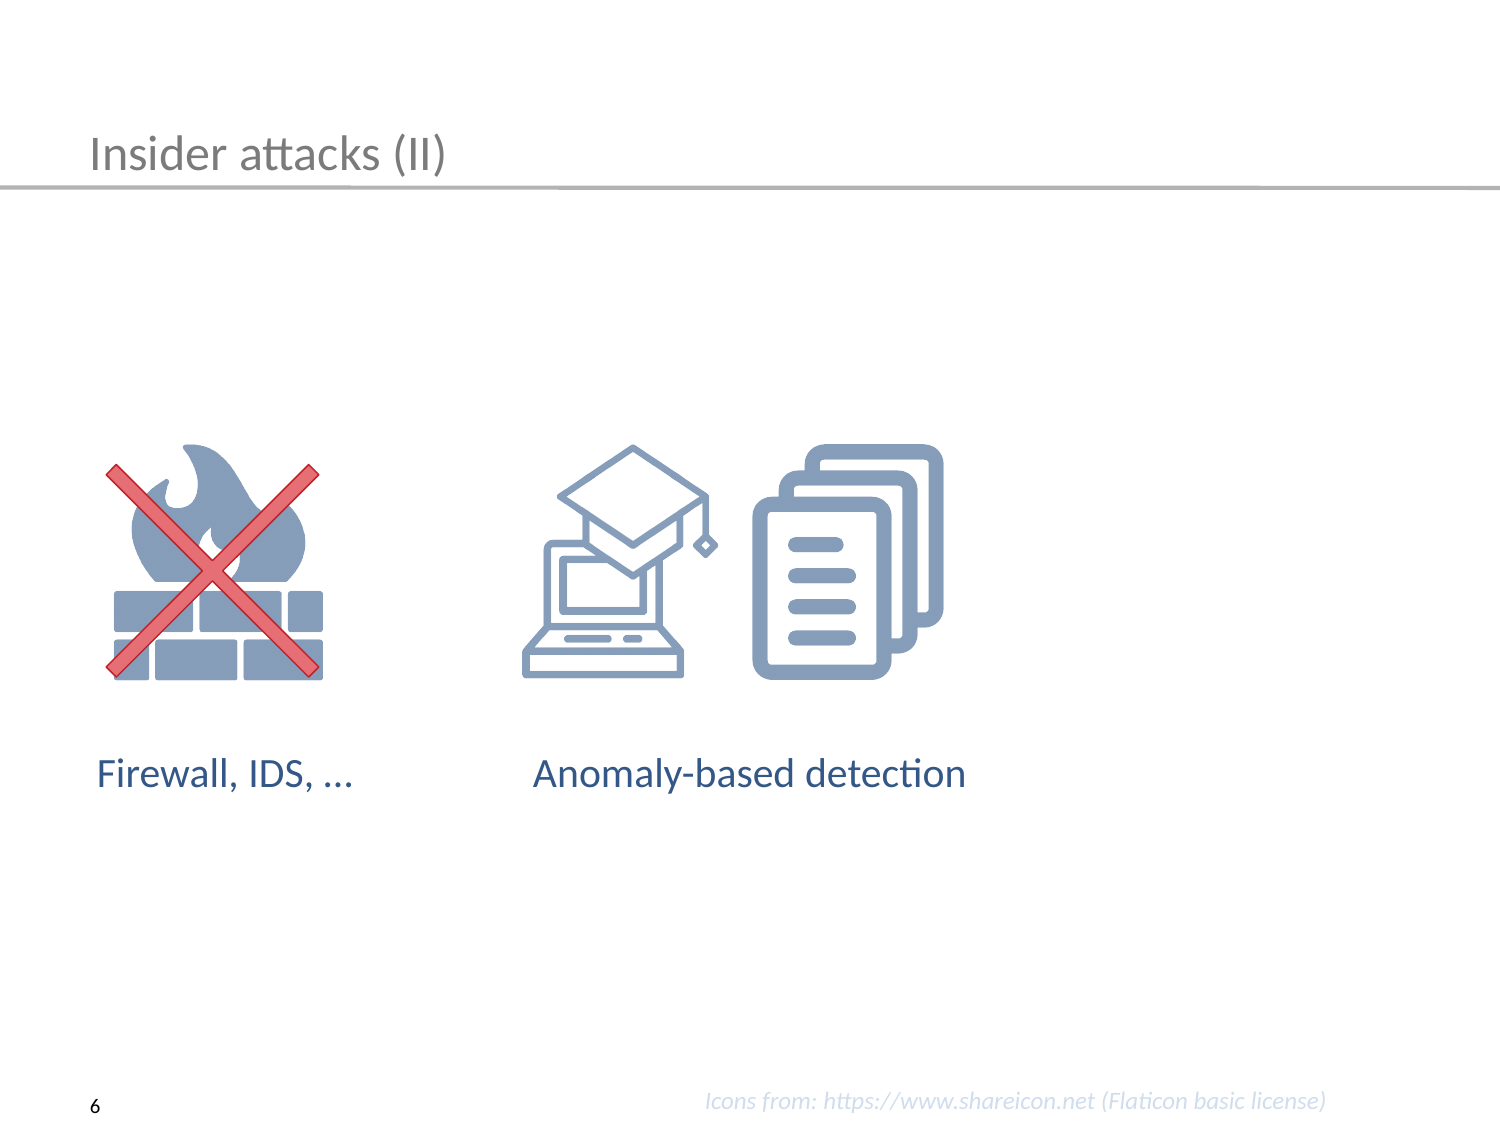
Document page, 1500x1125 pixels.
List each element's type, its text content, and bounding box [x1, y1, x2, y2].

text_box Anomaly-based detection [511, 738, 989, 797]
picture [100, 444, 337, 681]
picture [730, 444, 967, 681]
text_box Firewall, IDS, … [35, 738, 415, 797]
picture [522, 444, 719, 680]
text_box [106, 464, 319, 678]
text_box Icons from: https://www.shareicon.net (Flaticon basic license) [689, 1077, 1499, 1123]
text_box Insider attacks (II) [75, 19, 1463, 188]
